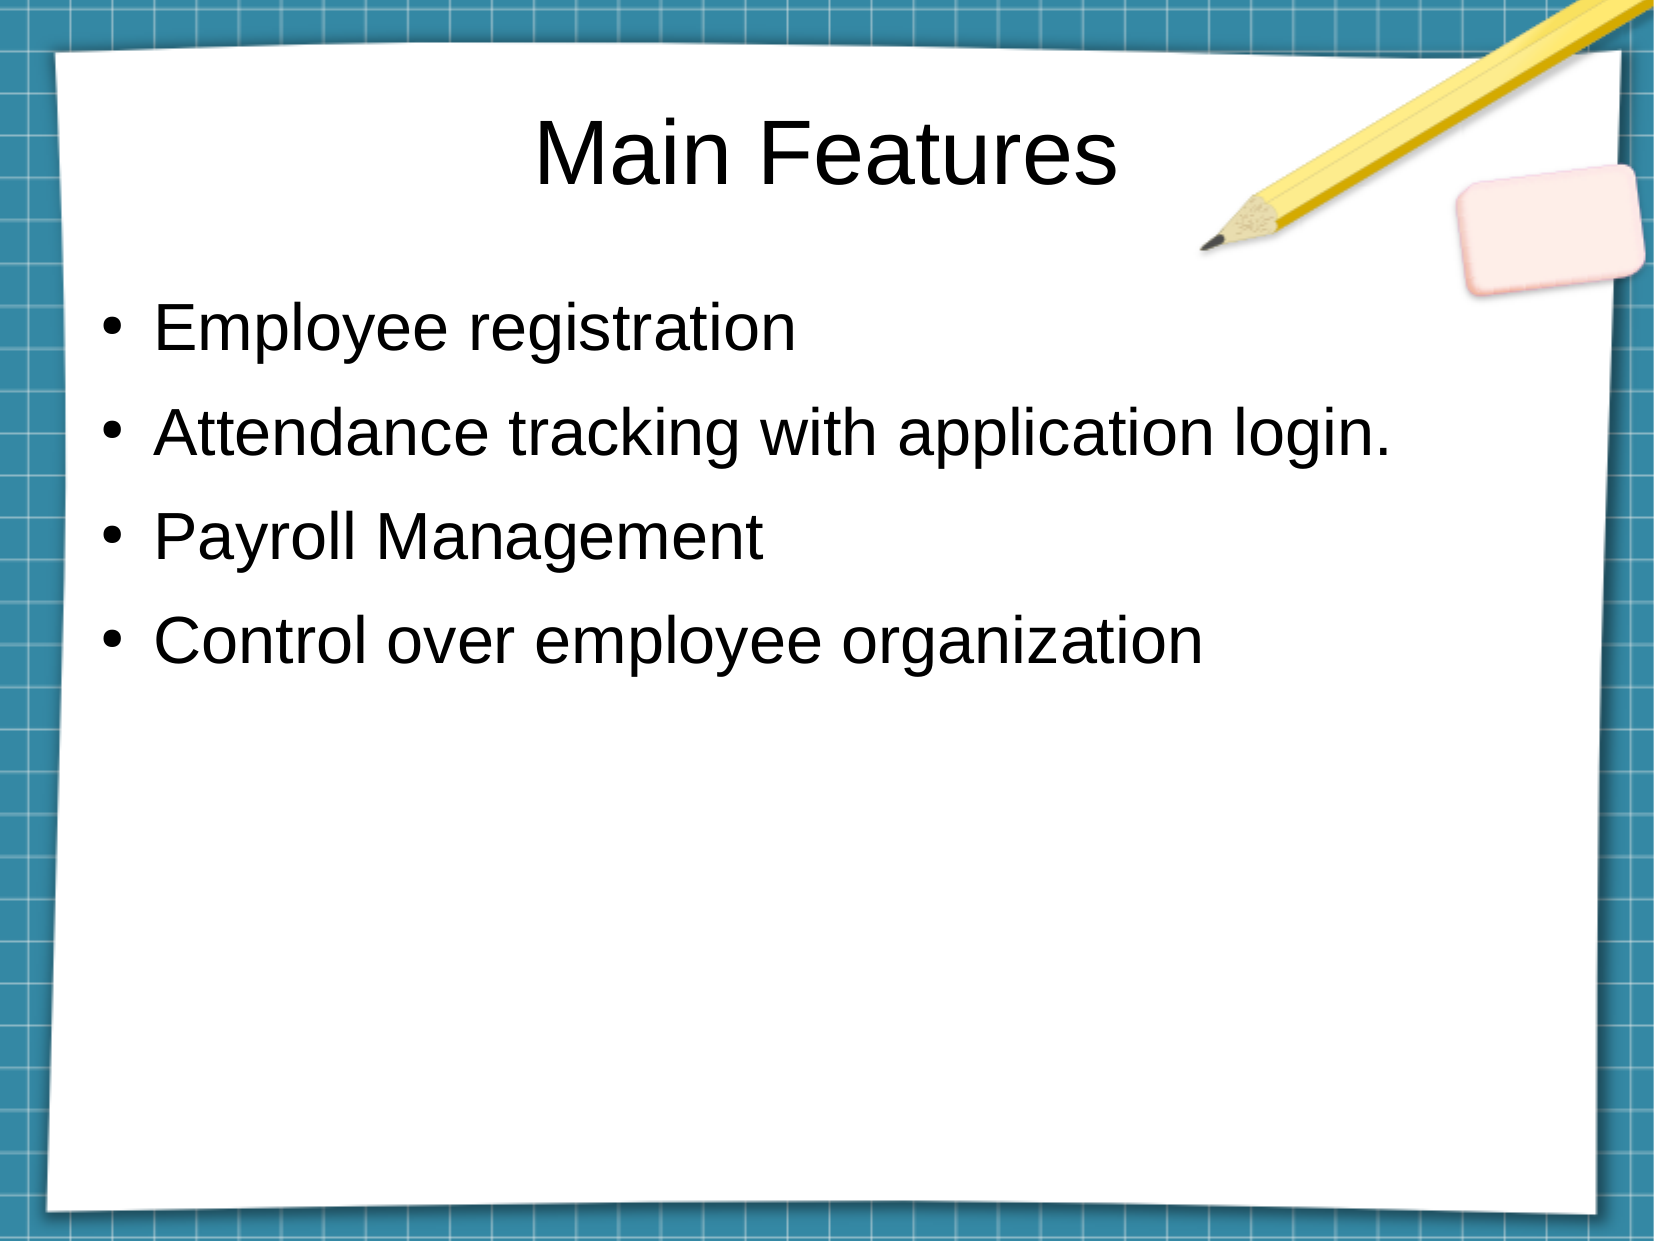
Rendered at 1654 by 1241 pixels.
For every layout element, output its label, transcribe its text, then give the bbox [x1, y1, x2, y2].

picture [0, 0, 1654, 1241]
list Employee registration Attendance tracking with application login. Payroll Management Control over employee organization [82, 290, 1571, 1010]
title Main Features [82, 49, 1571, 257]
